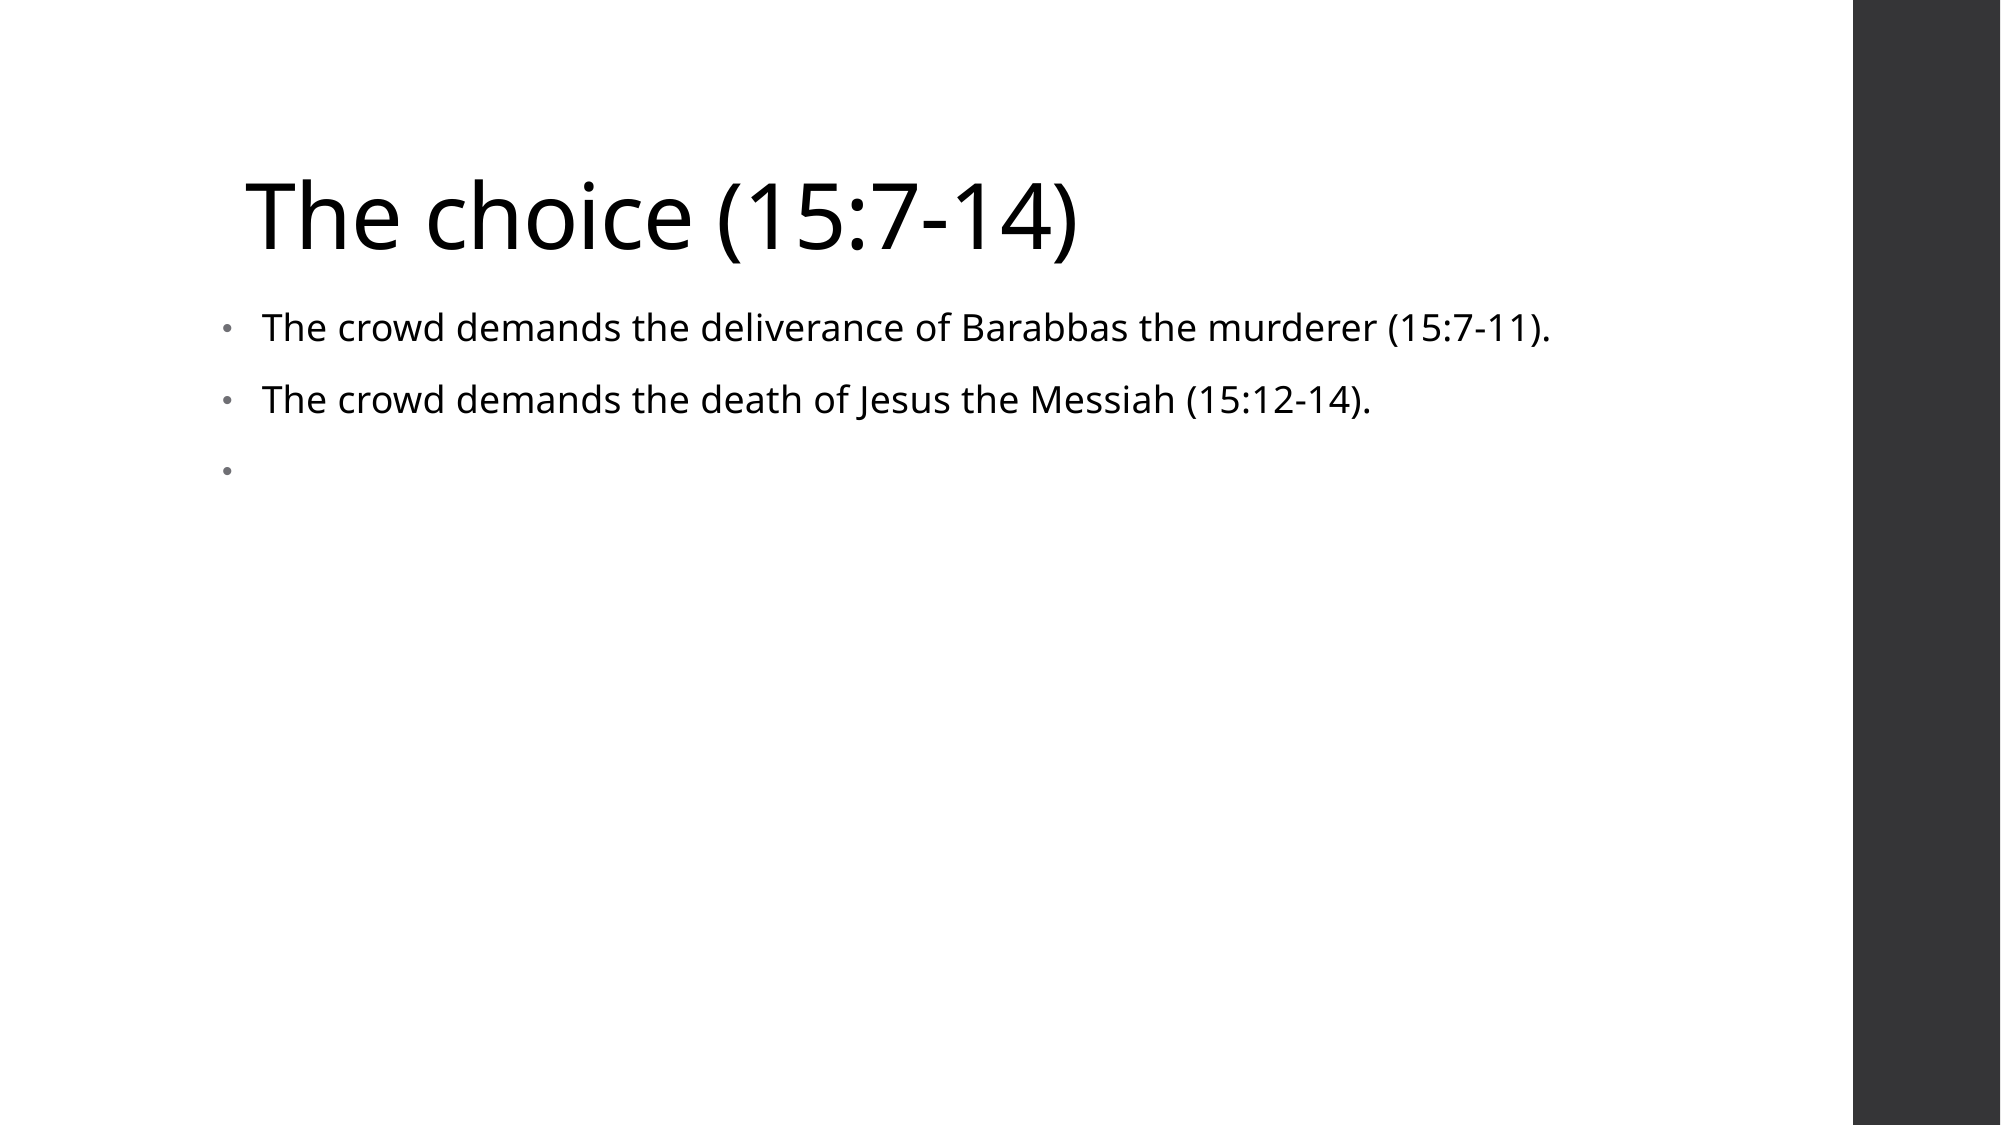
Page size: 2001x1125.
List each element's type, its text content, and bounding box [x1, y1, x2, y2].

title The choice (15:7-14) [206, 60, 1797, 278]
list The crowd demands the deliverance of Barabbas the murderer (15:7-11). The crowd demands the death of Jesus the Messiah (15:12-14). [206, 299, 1617, 1014]
